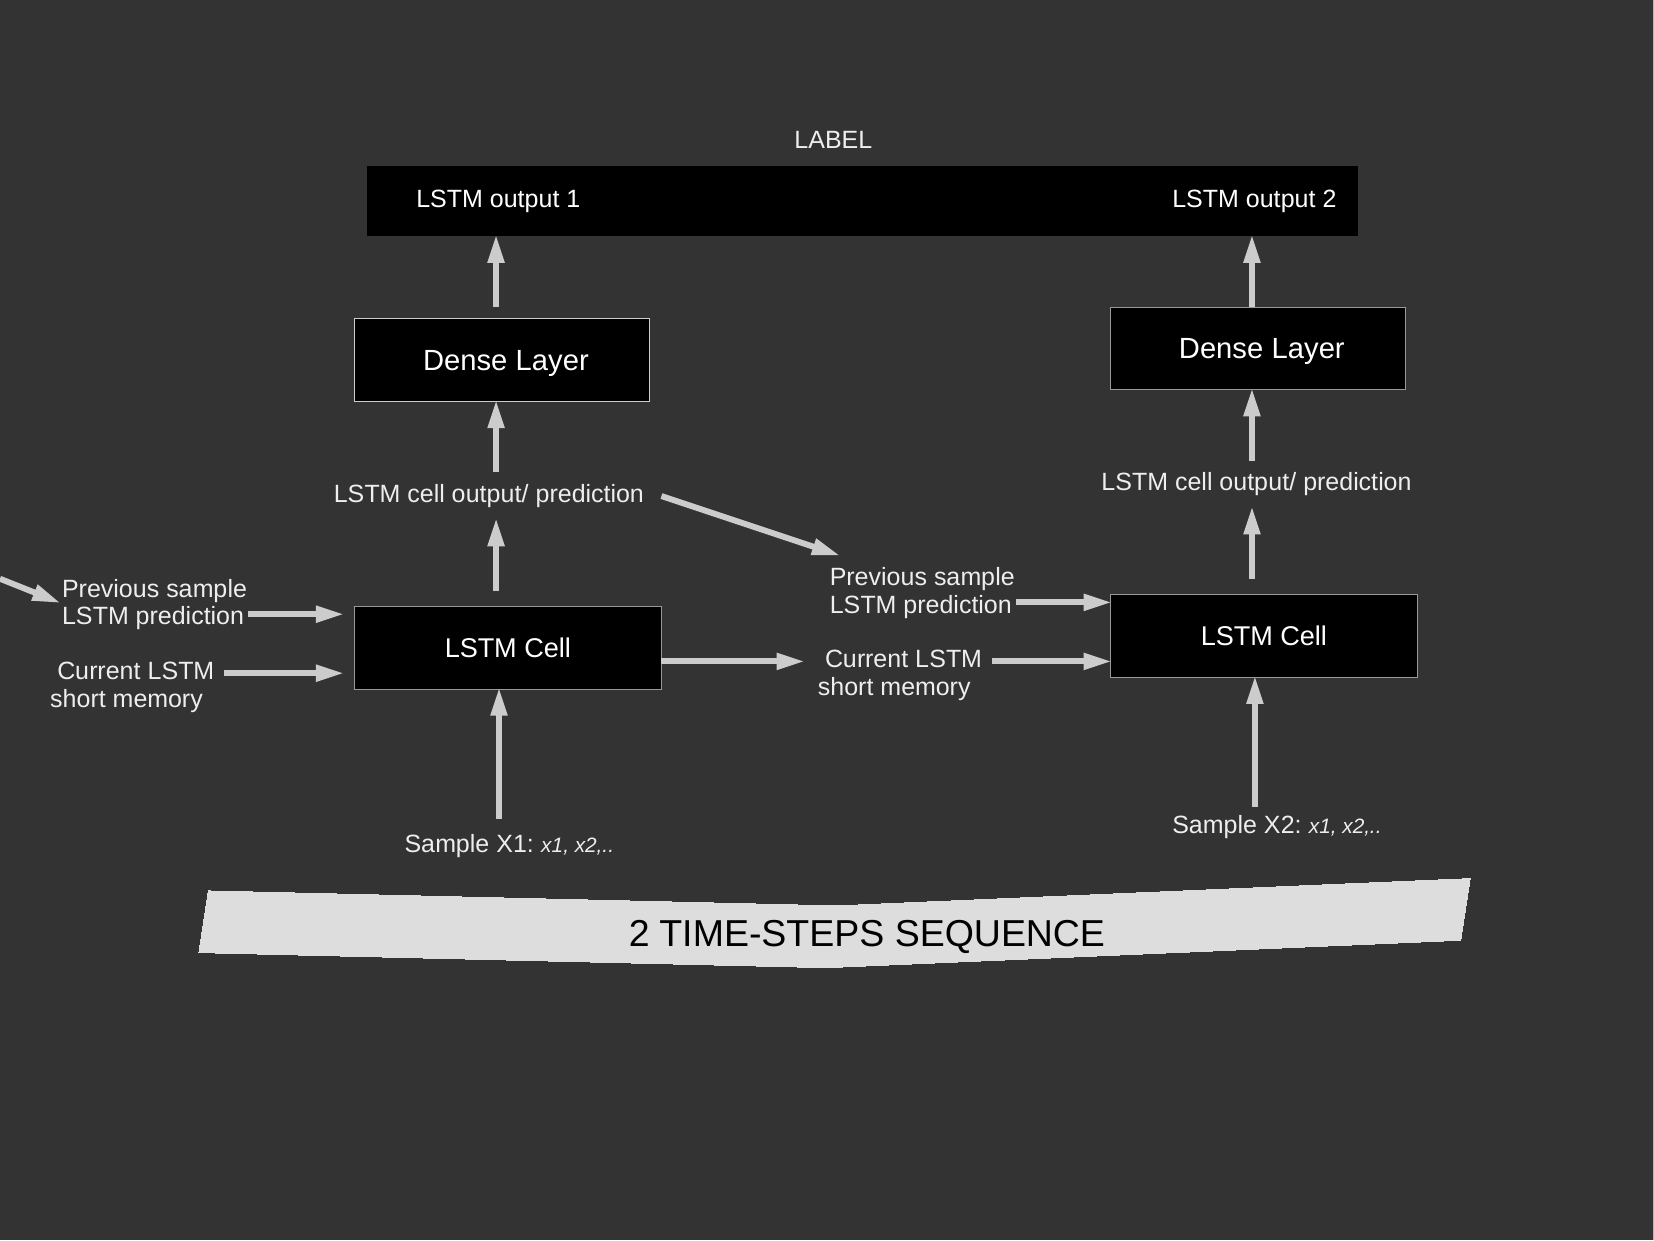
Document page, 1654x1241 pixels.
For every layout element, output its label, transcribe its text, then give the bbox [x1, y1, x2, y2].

text_box Previous sample LSTM prediction [47, 566, 284, 638]
text_box Previous sample LSTM prediction [814, 555, 1052, 626]
text_box Sample X2: x1, x2,.. [1157, 803, 1430, 902]
text_box LSTM output 1 [401, 177, 638, 225]
text_box [366, 165, 1359, 237]
text_box LSTM cell output/ prediction [1086, 460, 1453, 508]
text_box LSTM Cell [354, 606, 662, 690]
text_box Dense Layer [354, 318, 650, 402]
text_box Dense Layer [1110, 307, 1406, 390]
text_box Sample X1: x1, x2,.. [389, 822, 662, 922]
text_box LSTM cell output/ prediction [318, 472, 686, 520]
text_box [197, 889, 614, 964]
text_box 2 TIME-STEPS SEQUENCE [614, 905, 1217, 1004]
text_box LSTM output 2 [1157, 177, 1394, 225]
text_box [662, 877, 1472, 952]
text_box LABEL [779, 118, 1016, 217]
text_box Current LSTM short memory [803, 637, 1040, 709]
text_box Current LSTM short memory [35, 649, 272, 721]
text_box LSTM Cell [1110, 594, 1418, 678]
